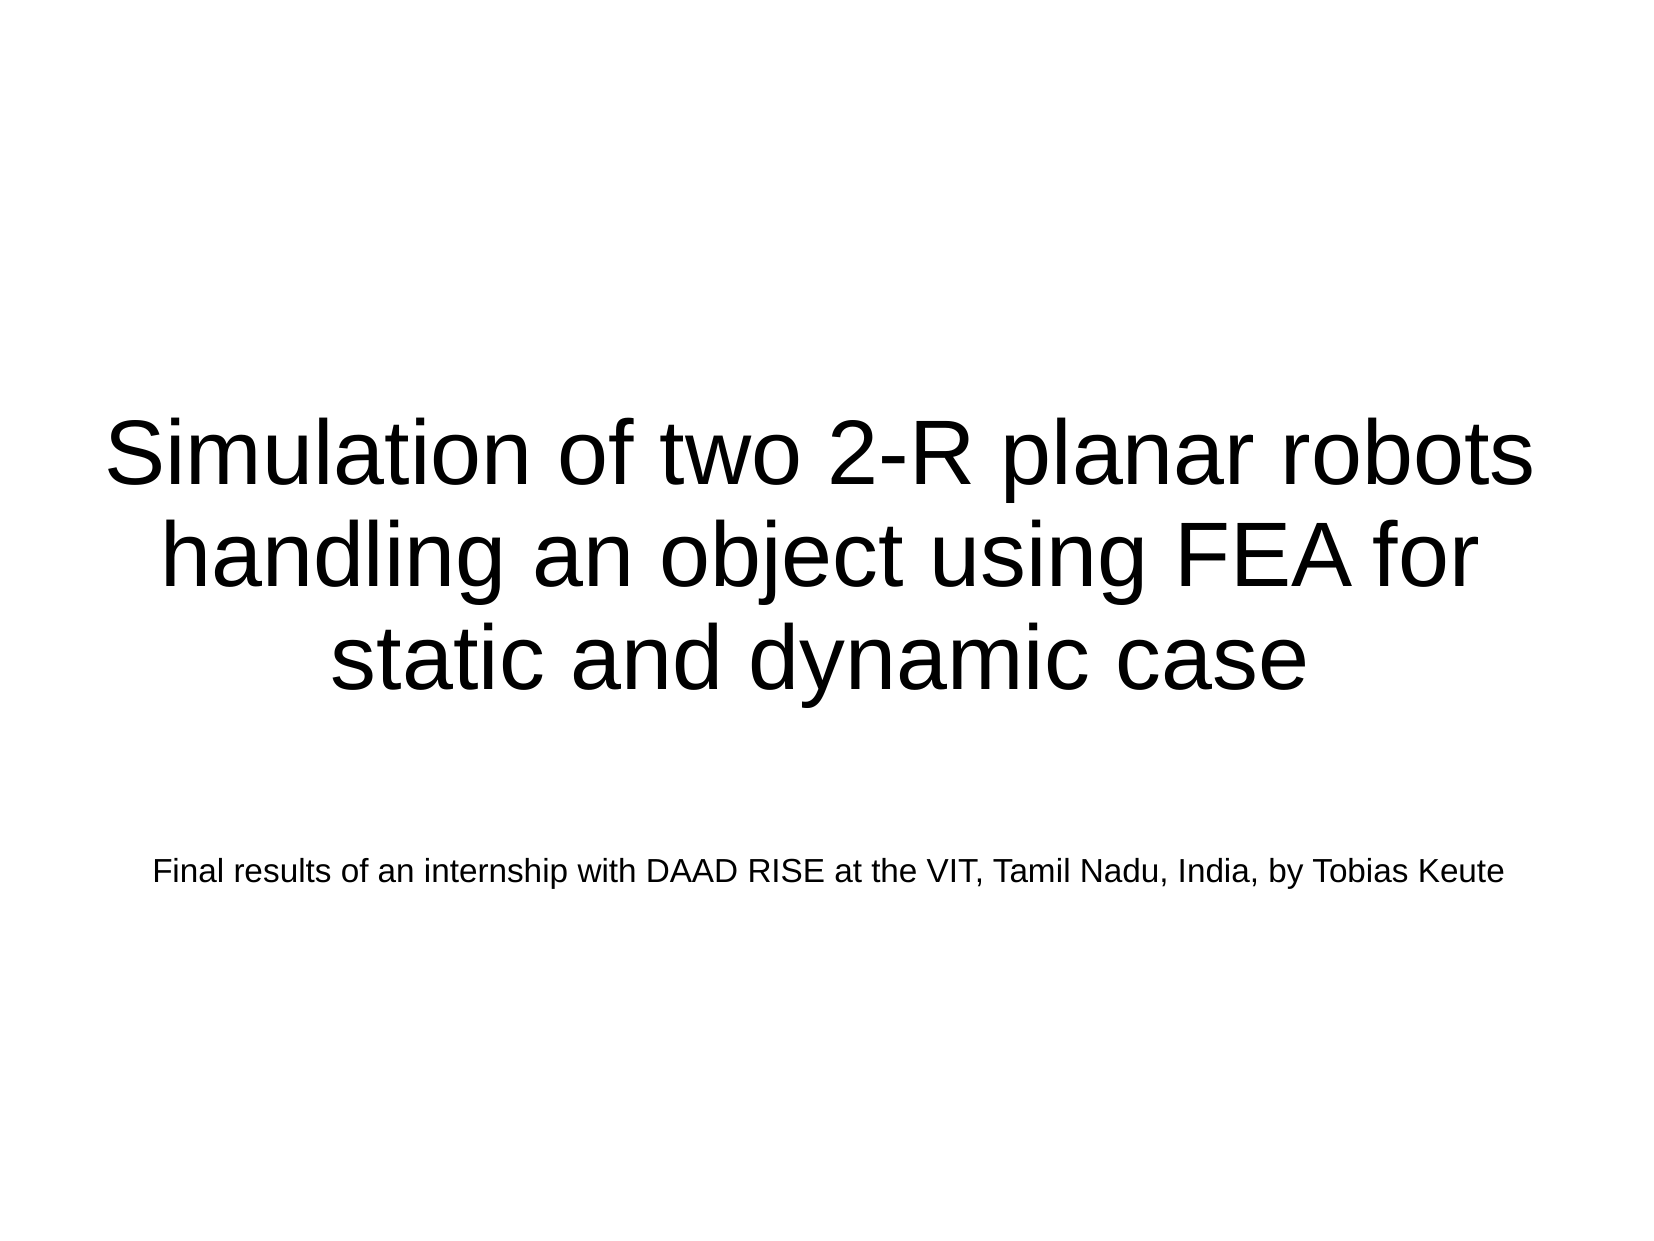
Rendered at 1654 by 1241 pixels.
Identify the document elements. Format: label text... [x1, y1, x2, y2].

subtitle Final results of an internship with DAAD RISE at the VIT, Tamil Nadu, India, by Tobias Keute [88, 797, 1571, 945]
title Simulation of two 2-R planar robots handling an object using FEA for static and dynamic case [76, 401, 1565, 709]
